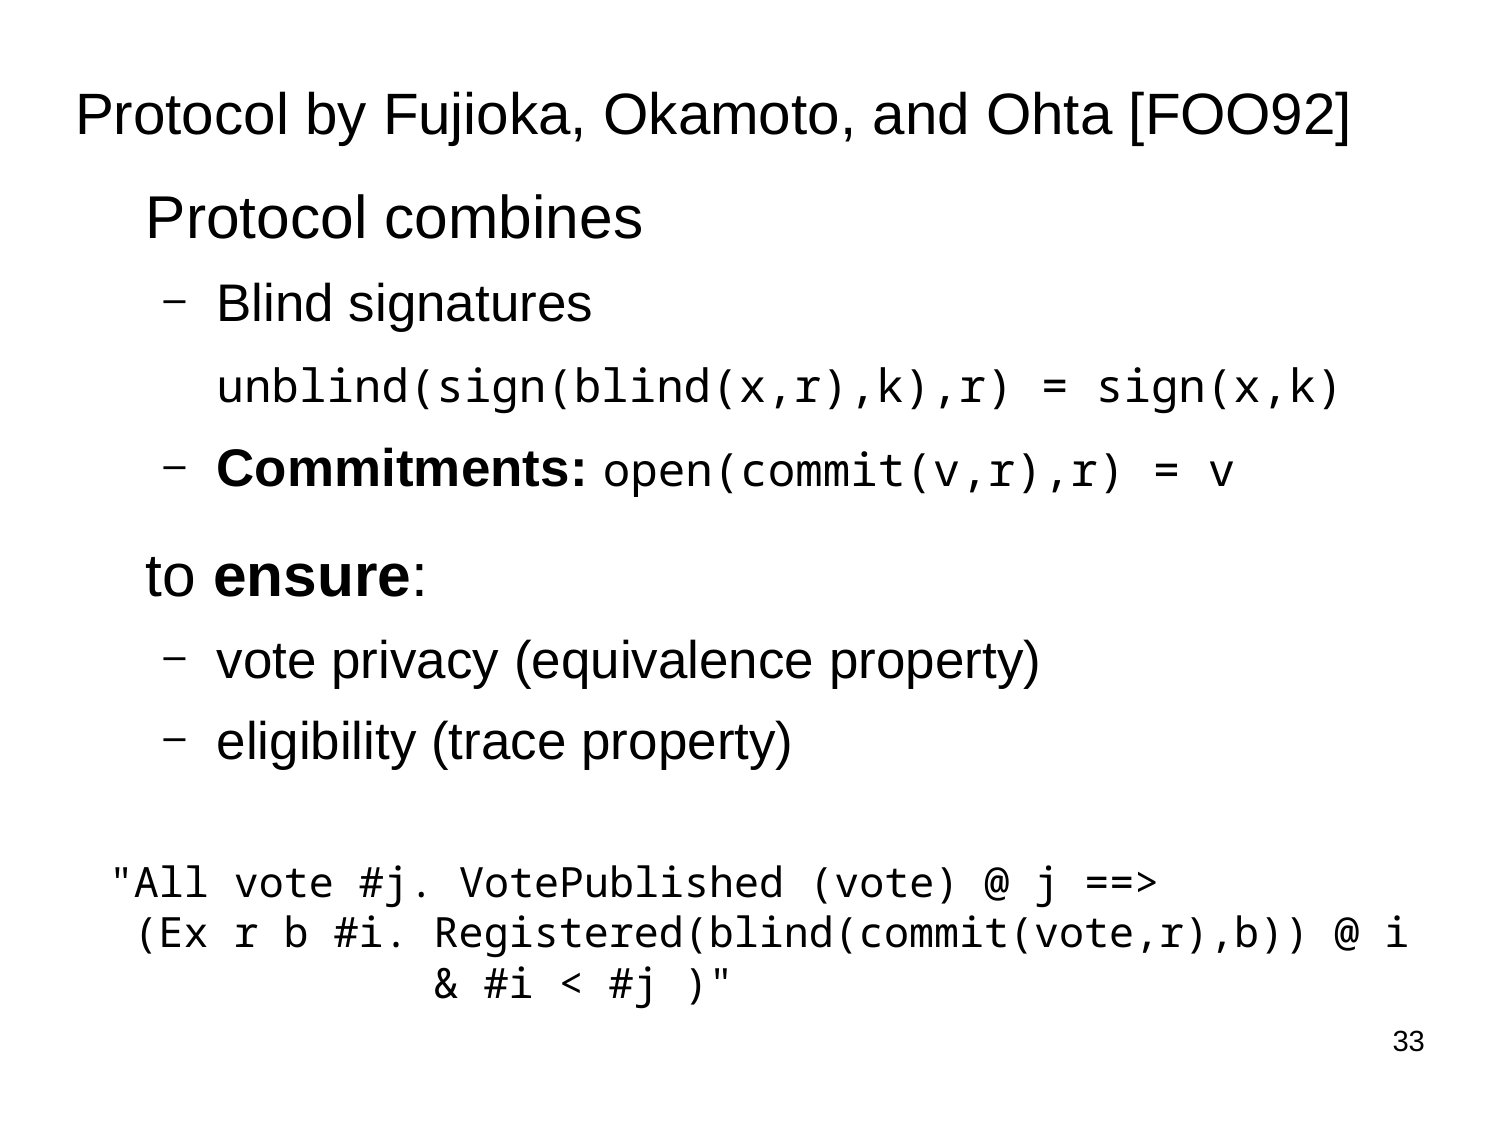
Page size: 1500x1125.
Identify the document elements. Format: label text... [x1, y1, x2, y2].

text_box "All vote #j. VotePublished (vote) @ j ==> (Ex r b #i. Registered(blind(commit(vote,r),b)) @ i & #i < #j )" [93, 848, 1456, 1125]
list Protocol combines Blind signatures unblind(sign(blind(x,r),k),r) = sign(x,k) Commitments: open(commit(v,r),r) = v to ensure: vote privacy (equivalence property) eligibility (trace property) [75, 184, 1425, 1080]
title Protocol by Fujioka, Okamoto, and Ohta [FOO92] [75, 44, 1425, 184]
